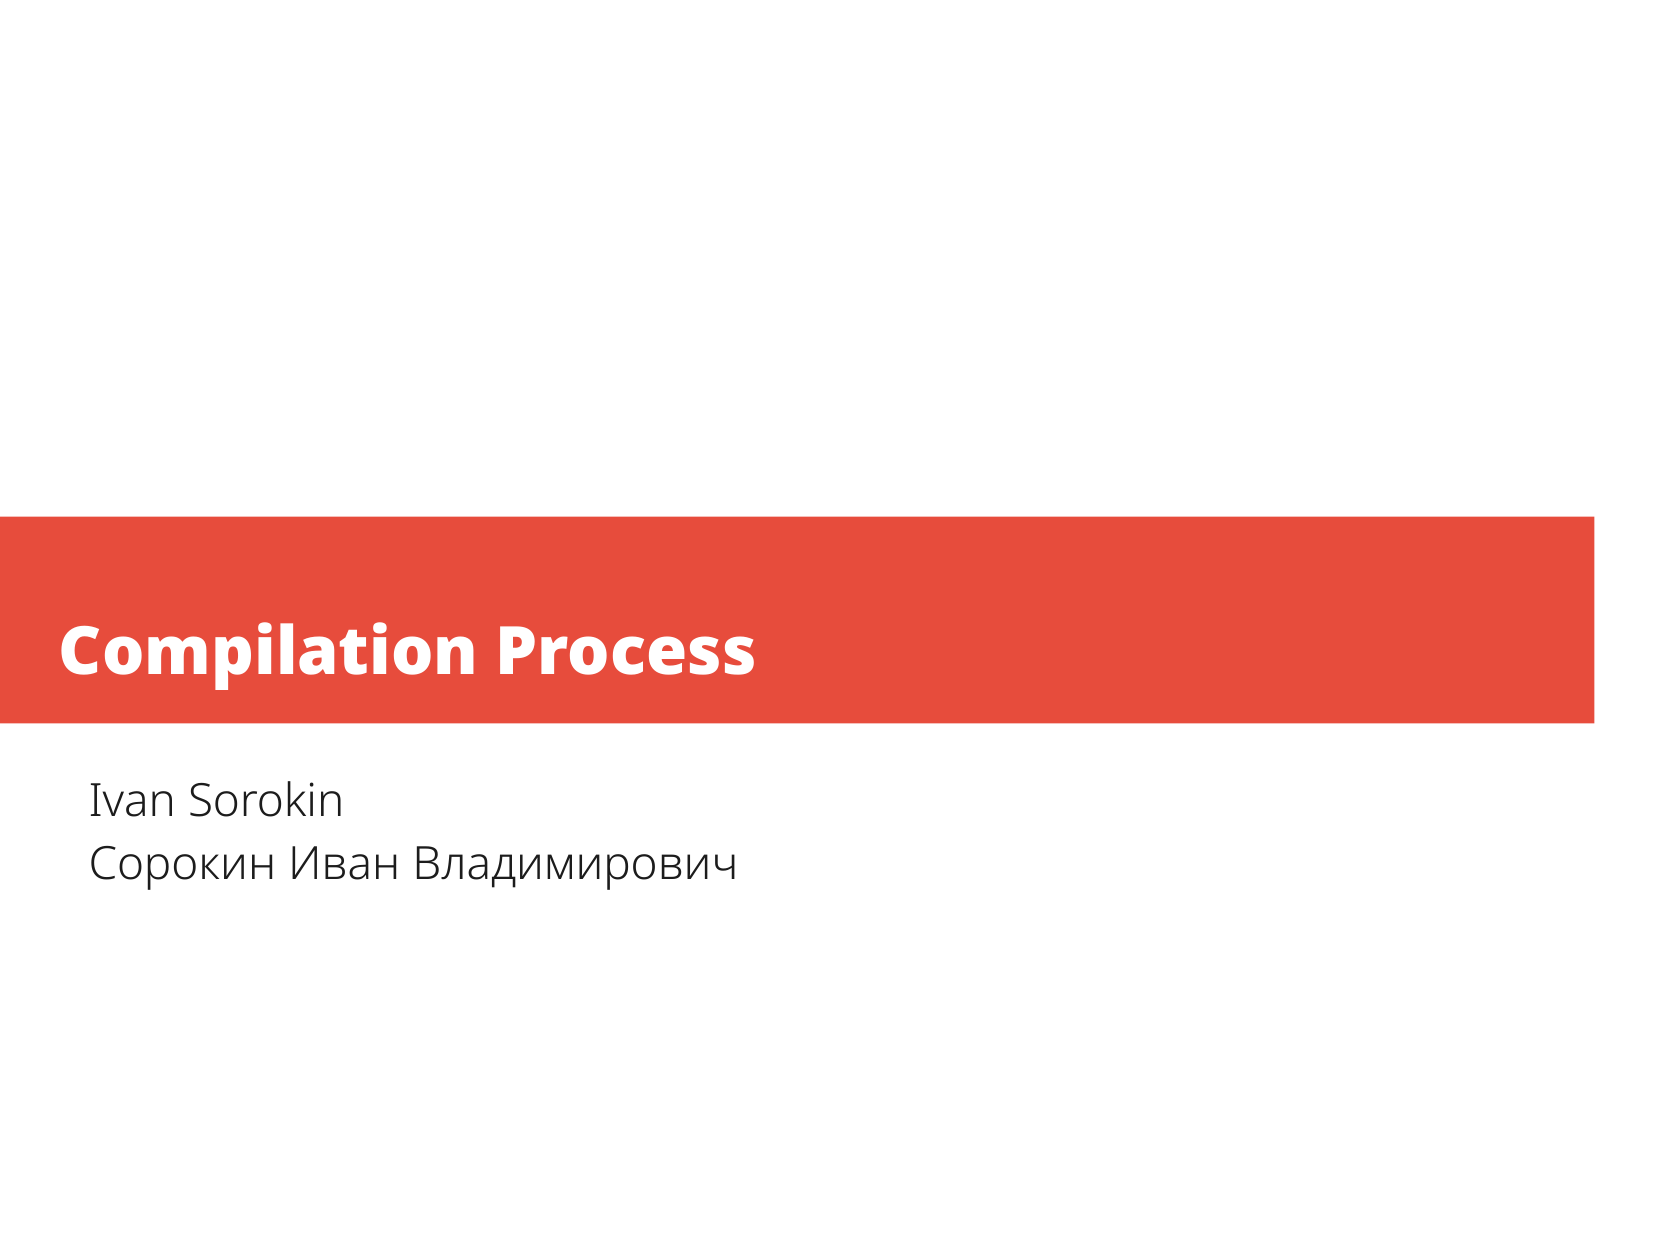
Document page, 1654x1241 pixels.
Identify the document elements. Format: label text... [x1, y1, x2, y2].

title Compilation Process [59, 546, 1595, 694]
subtitle Ivan Sorokin Сорокин Иван Владимирович [88, 767, 1595, 1182]
